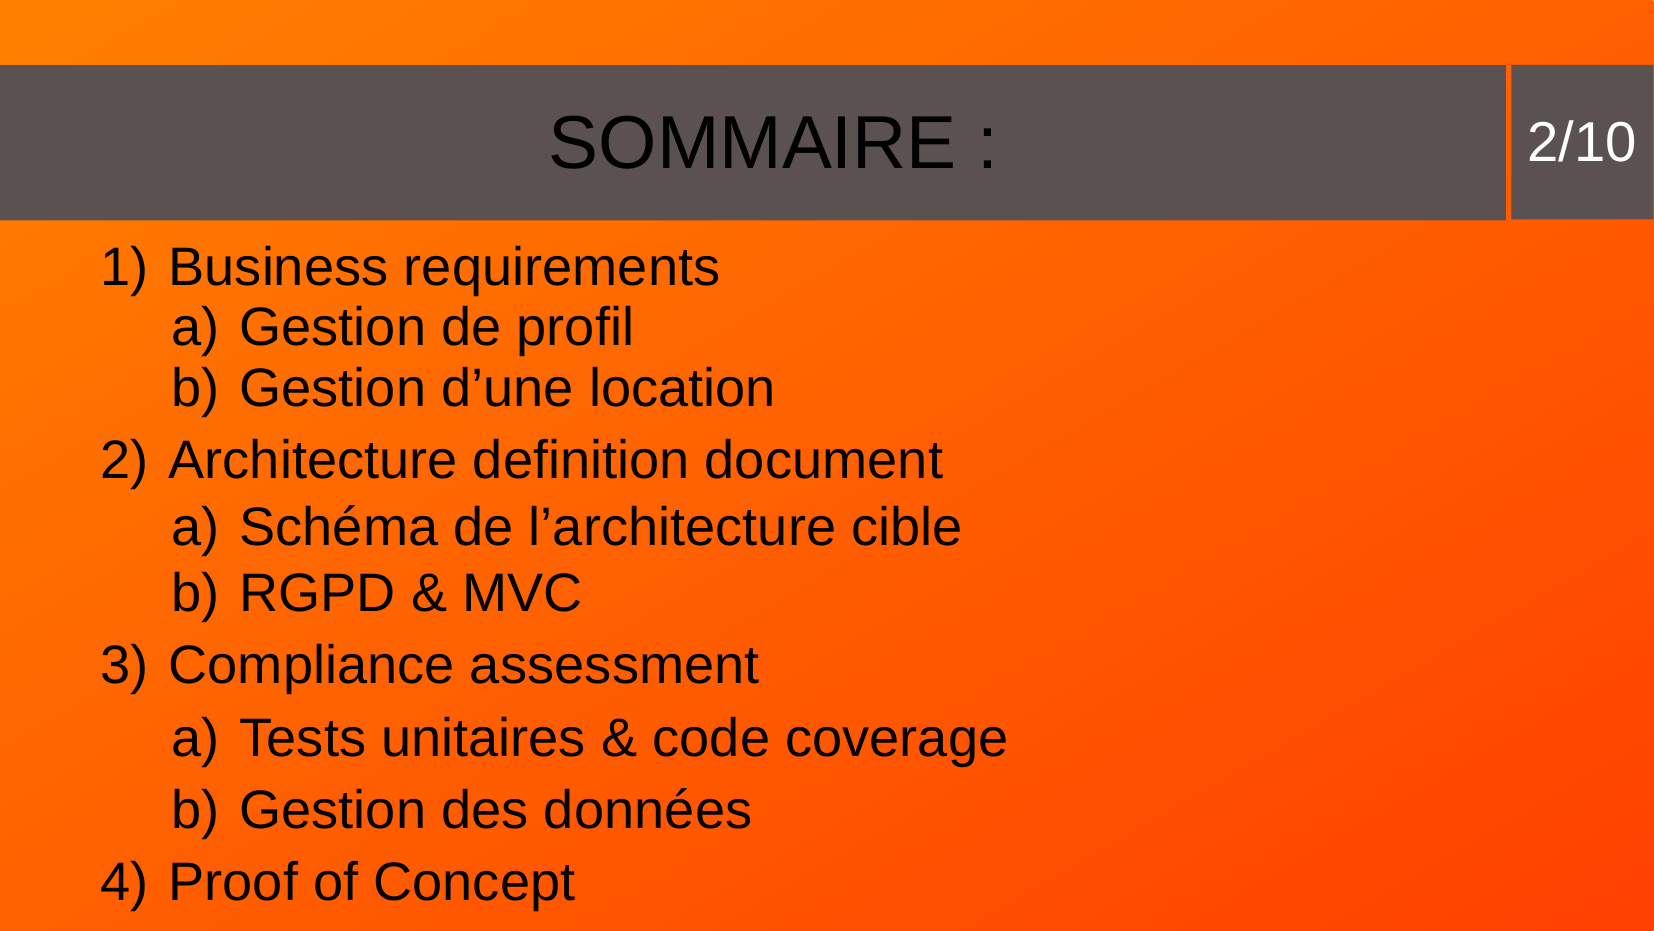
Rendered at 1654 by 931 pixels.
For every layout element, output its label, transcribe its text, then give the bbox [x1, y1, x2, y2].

text_box 2/10 [1511, 64, 1654, 220]
title SOMMAIRE : [0, 65, 1506, 221]
list Business requirements Gestion de profil Gestion d’une location Architecture definition document Schéma de l’architecture cible RGPD & MVC Compliance assessment Tests unitaires & code coverage Gestion des données Proof of Concept [82, 236, 1571, 916]
